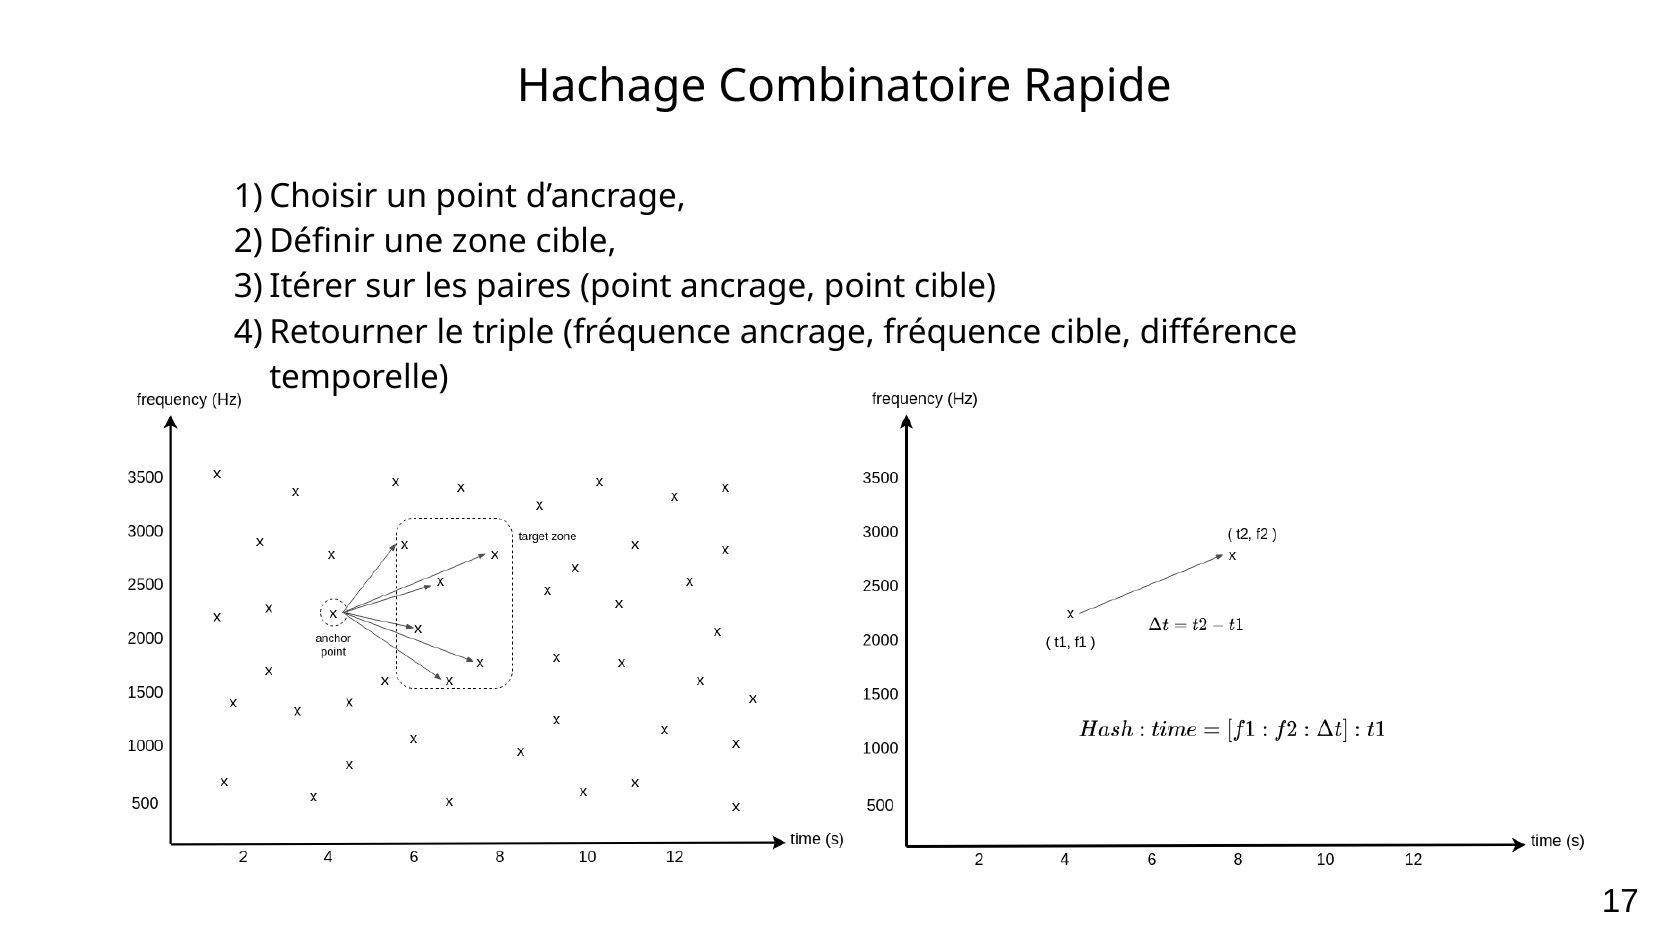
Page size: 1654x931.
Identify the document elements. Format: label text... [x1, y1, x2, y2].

text_box Choisir un point d’ancrage, Définir une zone cible, Itérer sur les paires (point ancrage, point cible) Retourner le triple (fréquence ancrage, fréquence cible, différence temporelle) [219, 164, 1435, 406]
text_box Hachage Combinatoire Rapide [242, 45, 1411, 136]
picture [113, 374, 1614, 889]
text_box <number> [1024, 874, 1654, 931]
